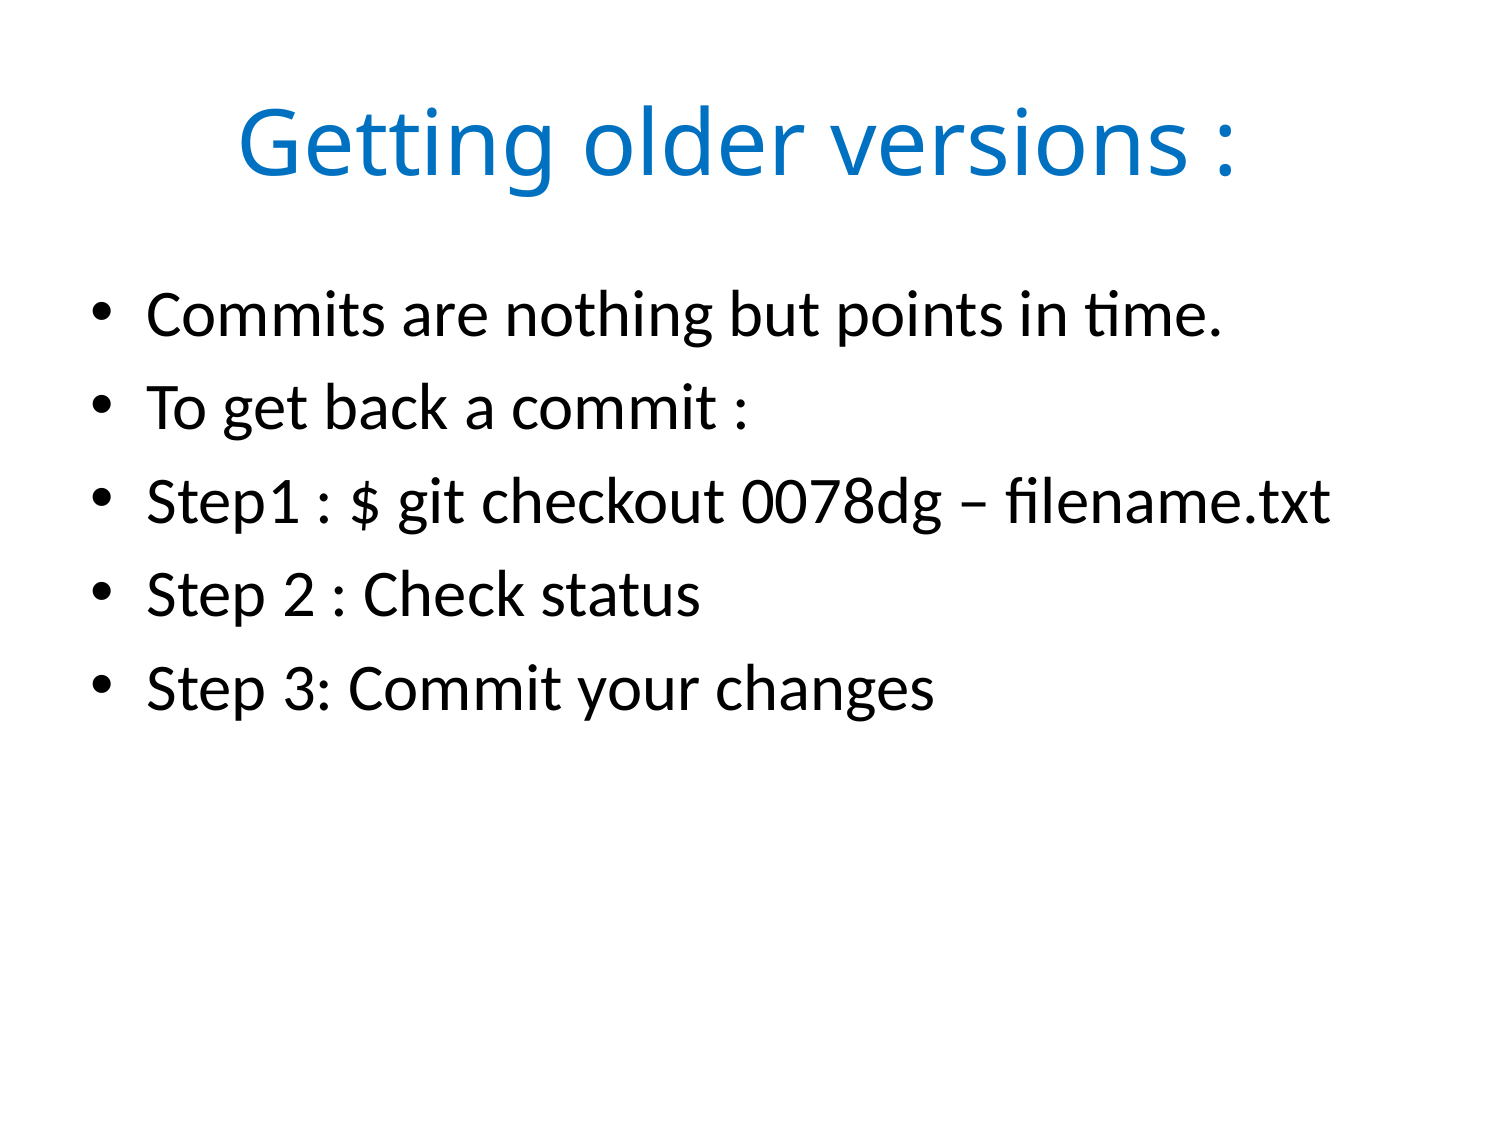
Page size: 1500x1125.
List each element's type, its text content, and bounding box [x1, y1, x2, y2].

title Getting older versions : [75, 45, 1425, 233]
list Commits are nothing but points in time. To get back a commit : Step1 : $ git checkout 0078dg – filename.txt Step 2 : Check status Step 3: Commit your changes [75, 262, 1425, 1005]
